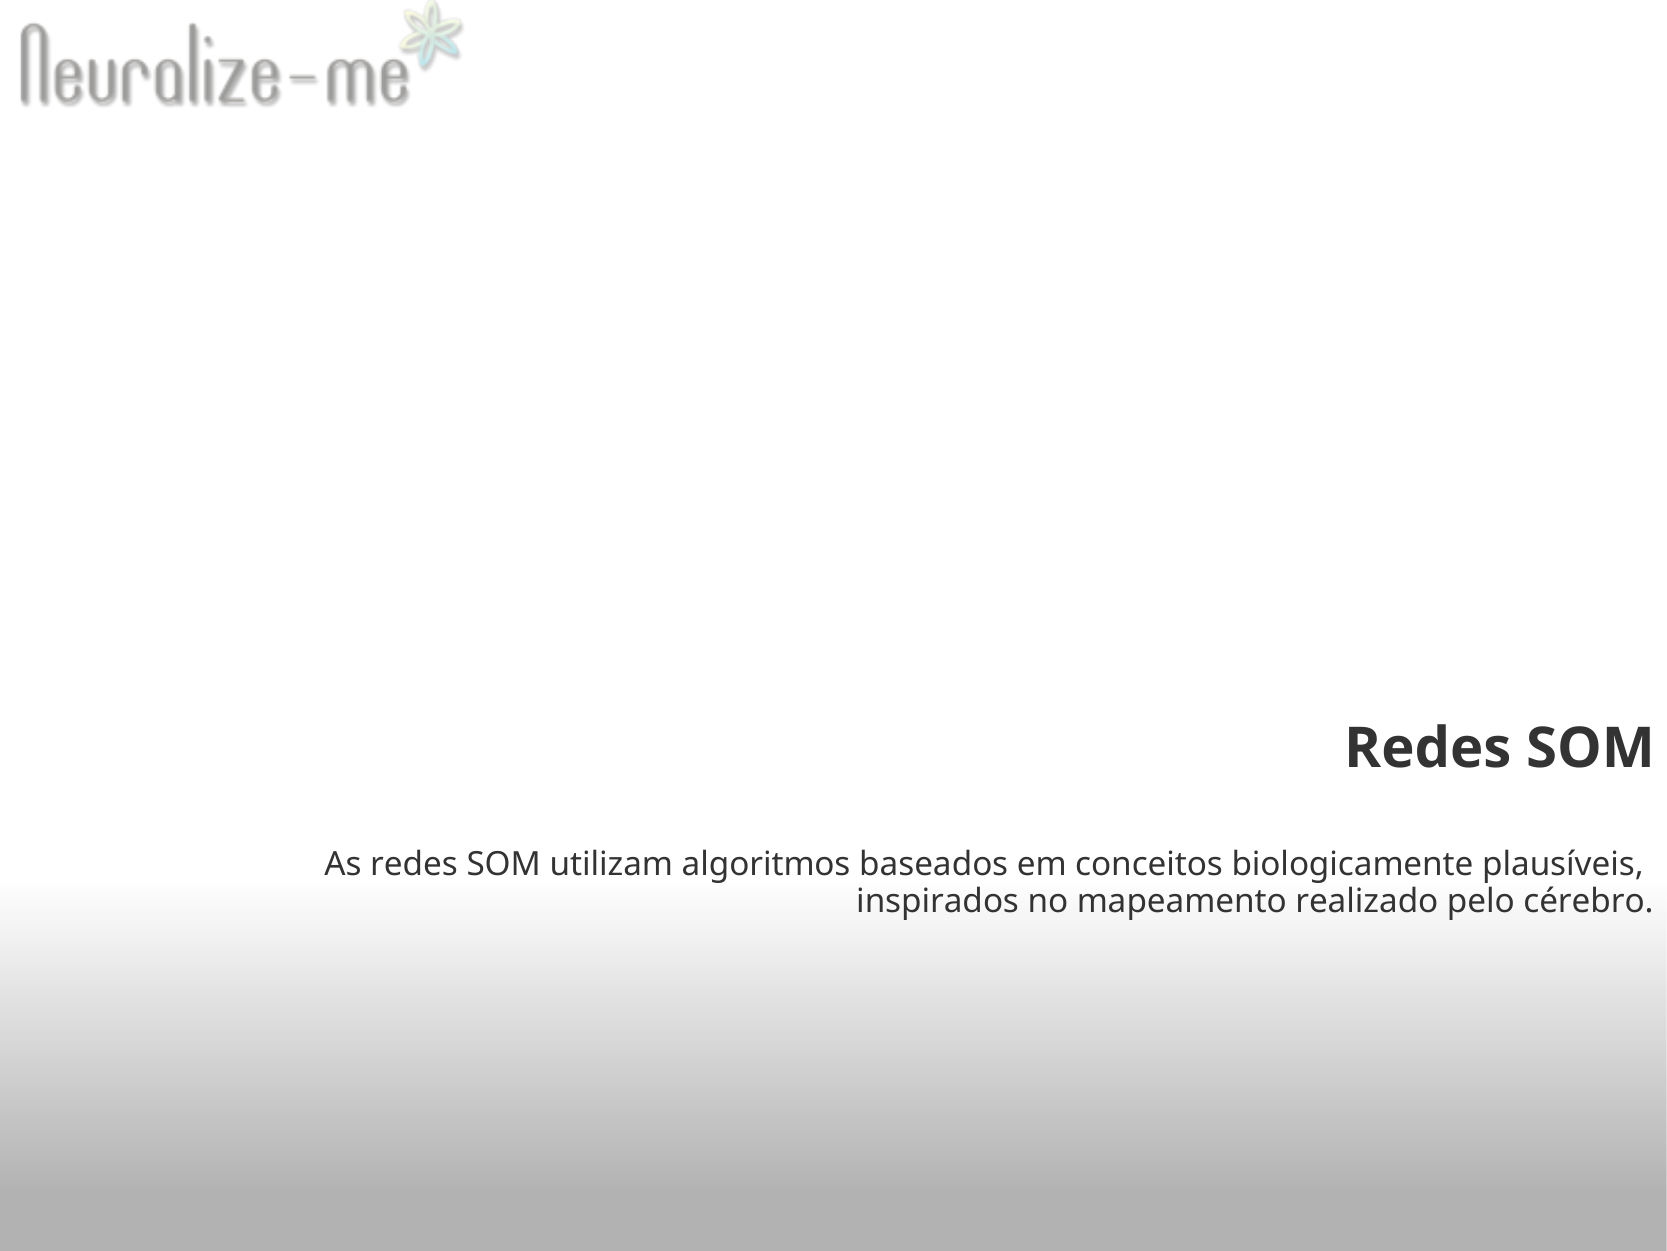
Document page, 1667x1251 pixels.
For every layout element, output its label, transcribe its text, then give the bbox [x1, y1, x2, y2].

title Redes SOM As redes SOM utilizam algoritmos baseados em conceitos biologicamente plausíveis, inspirados no mapeamento realizado pelo cérebro. [0, 716, 1655, 1184]
picture [0, 0, 1667, 1251]
